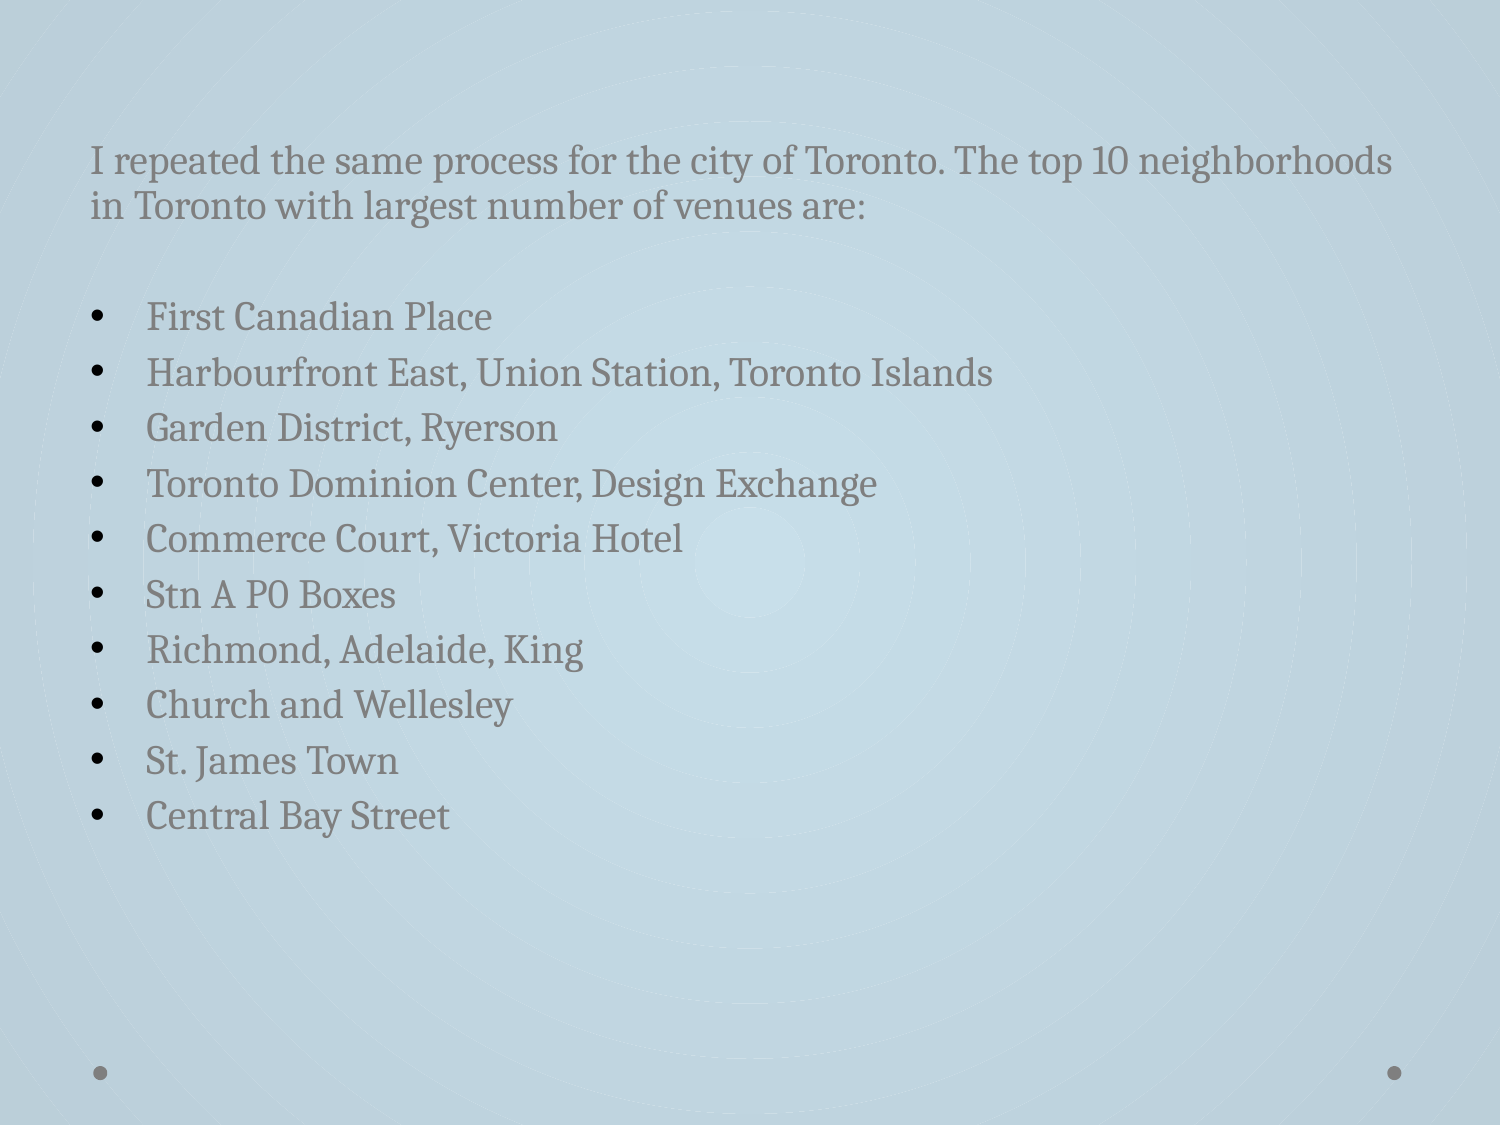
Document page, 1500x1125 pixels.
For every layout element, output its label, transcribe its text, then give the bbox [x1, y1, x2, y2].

list I repeated the same process for the city of Toronto. The top 10 neighborhoods in Toronto with largest number of venues are: First Canadian Place Harbourfront East, Union Station, Toronto Islands Garden District, Ryerson Toronto Dominion Center, Design Exchange Commerce Court, Victoria Hotel Stn A P0 Boxes Richmond, Adelaide, King Church and Wellesley St. James Town Central Bay Street [75, 131, 1426, 874]
